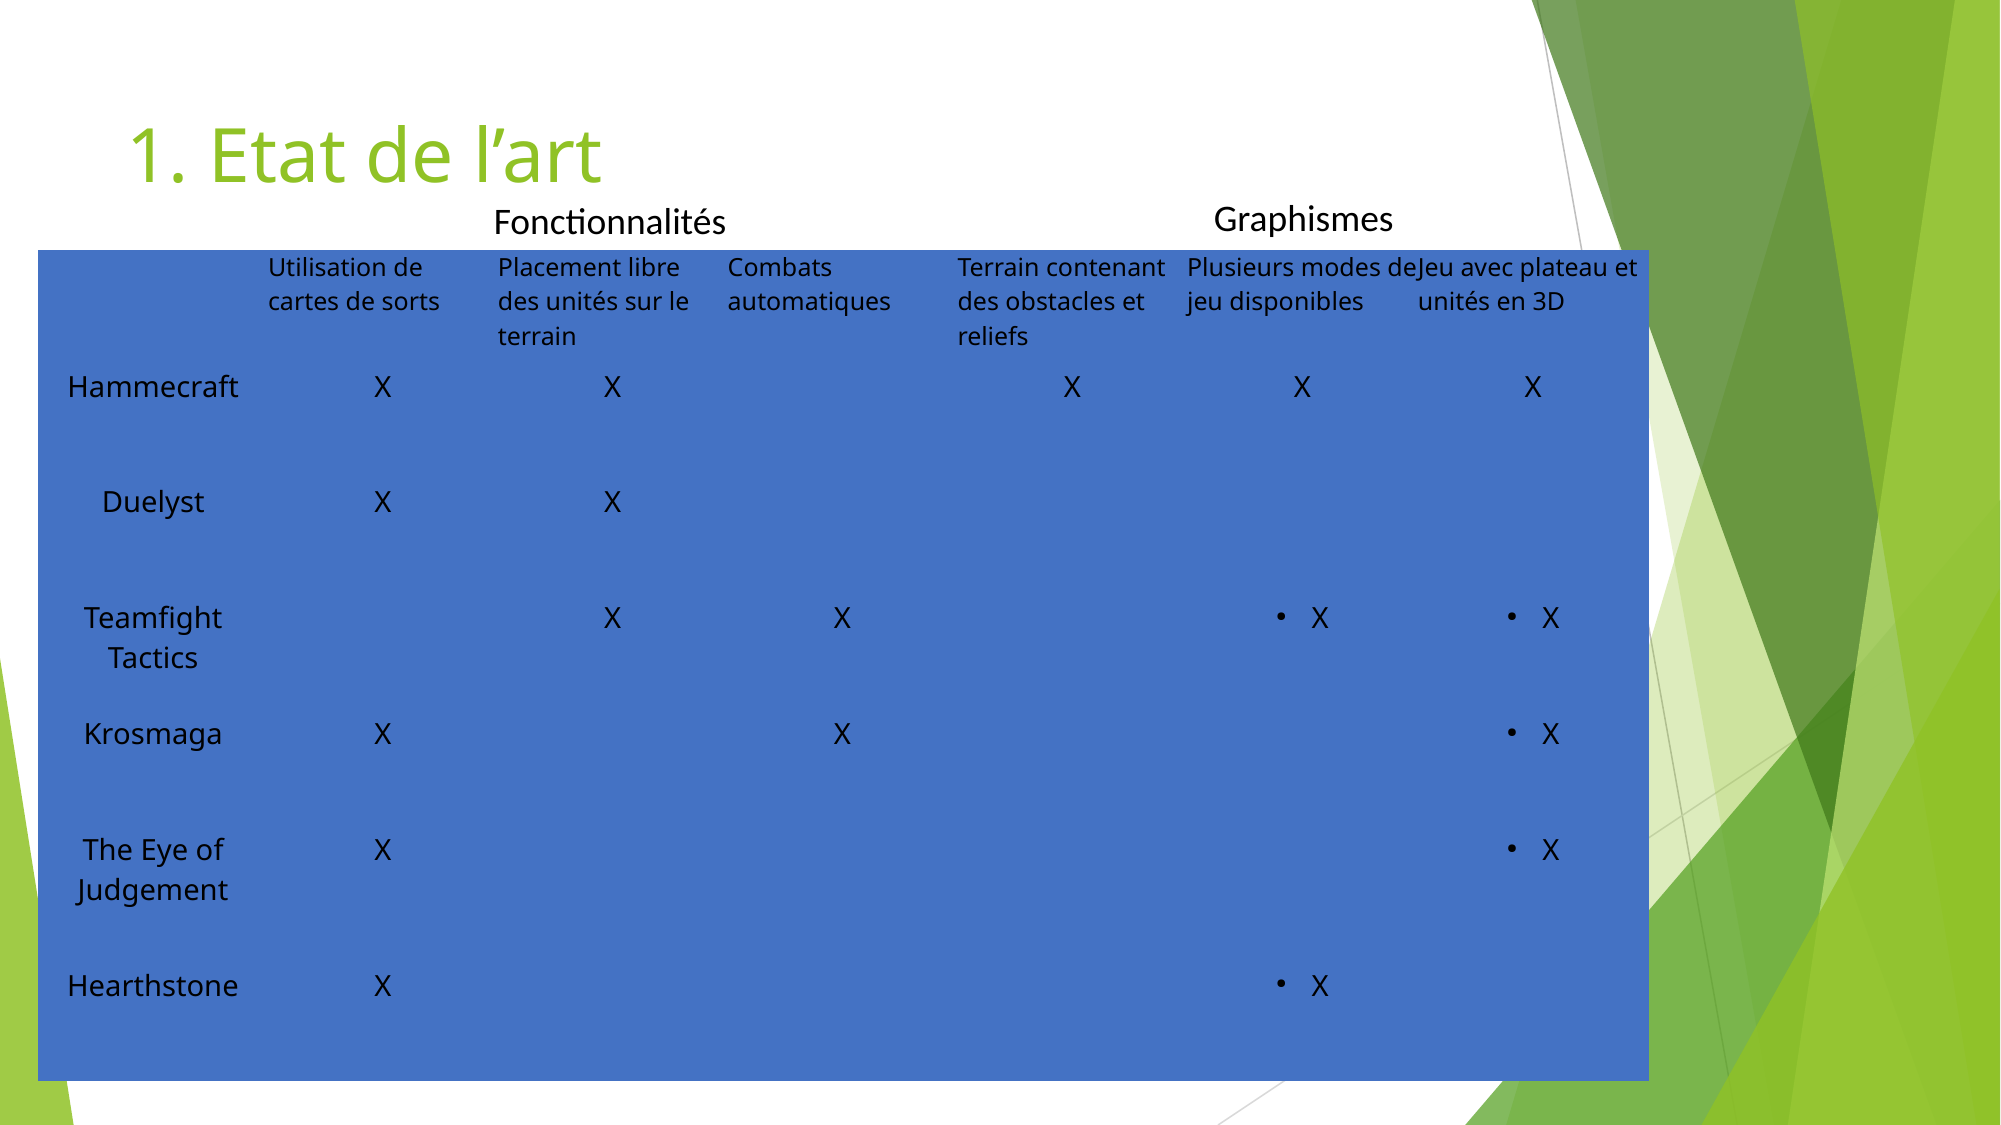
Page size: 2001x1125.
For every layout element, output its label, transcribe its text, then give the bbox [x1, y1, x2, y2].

table_cell X [268, 366, 498, 482]
table_cell X [498, 482, 728, 598]
table_cell Teamfight Tactics [38, 598, 268, 713]
table_cell X [1418, 598, 1649, 713]
table_cell [728, 482, 957, 598]
table_cell Hearthstone [38, 965, 268, 1081]
table_cell [728, 366, 957, 482]
table_cell X [268, 965, 498, 1081]
table_cell X [1418, 829, 1649, 965]
table_header Utilisation de cartes de sorts [268, 250, 498, 366]
table_cell [728, 829, 957, 965]
table_cell X [498, 598, 728, 713]
table_cell X [1187, 598, 1418, 713]
table_cell X [957, 366, 1187, 482]
table_cell [957, 965, 1187, 1081]
table_header Jeu avec plateau et unités en 3D [1418, 250, 1649, 366]
table_cell [1187, 713, 1418, 829]
table_cell [957, 482, 1187, 598]
table_cell Duelyst [38, 482, 268, 598]
table_cell [957, 598, 1187, 713]
table_cell [498, 965, 728, 1081]
table_header Terrain contenant des obstacles et reliefs [957, 250, 1187, 366]
table_cell [1418, 482, 1649, 598]
table_header [38, 250, 268, 366]
table_cell [957, 829, 1187, 965]
table_header Placement libre des unités sur le terrain [498, 251, 728, 366]
text_box Graphismes [1198, 186, 1411, 247]
table_cell [1187, 482, 1418, 598]
table_cell X [1187, 965, 1418, 1081]
table_cell X [268, 713, 498, 829]
table_cell X [728, 713, 957, 829]
table_cell [498, 713, 728, 829]
table_cell X [1418, 366, 1649, 482]
table_cell X [498, 366, 728, 482]
table_header Plusieurs modes de jeu disponibles [1187, 250, 1418, 366]
table_cell [1187, 829, 1418, 965]
table_cell X [1187, 366, 1418, 482]
title 1. Etat de l’art [111, 99, 1522, 250]
table_cell [1418, 965, 1649, 1081]
table_cell Hammecraft [38, 366, 268, 482]
table_cell Krosmaga [38, 713, 268, 829]
table_cell X [268, 829, 498, 965]
table_cell X [268, 482, 498, 598]
table_cell X [728, 598, 957, 713]
table_cell [268, 598, 498, 713]
table_cell [957, 713, 1187, 829]
text_box Fonctionnalités [478, 189, 1044, 251]
table_cell [498, 829, 728, 965]
table_cell The Eye of Judgement [38, 829, 268, 965]
table_cell X [1418, 713, 1649, 829]
table_cell [728, 965, 957, 1081]
table_header Combats automatiques [728, 251, 957, 366]
